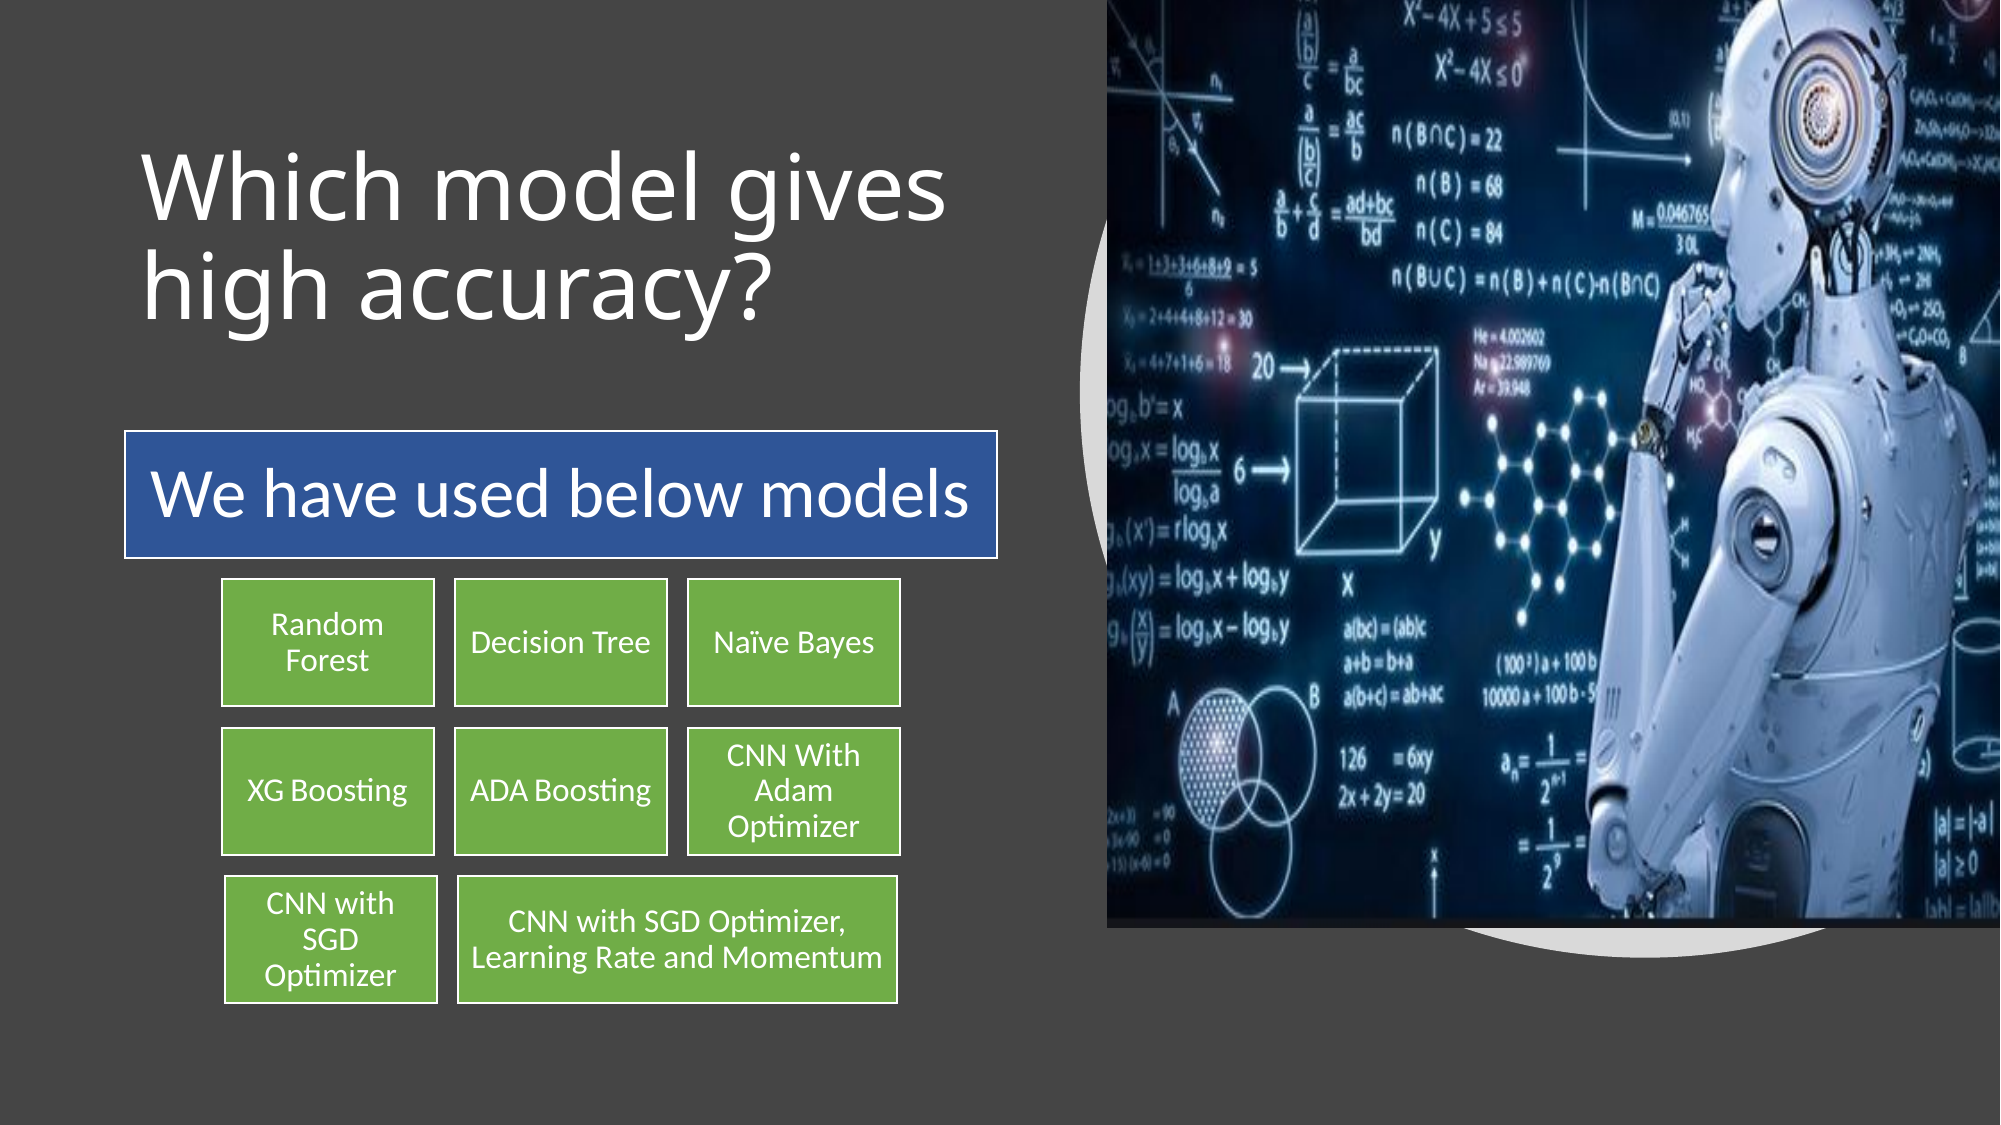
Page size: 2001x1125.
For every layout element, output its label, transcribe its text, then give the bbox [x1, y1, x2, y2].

text_box XG Boosting [221, 727, 434, 855]
text_box [1463, 928, 1827, 958]
text_box [1079, 219, 1107, 566]
title Which model gives high accuracy? [125, 131, 997, 350]
picture [1107, 0, 2000, 928]
text_box CNN with SGD Optimizer [224, 875, 437, 1004]
text_box CNN With Adam Optimizer [688, 727, 901, 855]
text_box CNN with SGD Optimizer, Learning Rate and Momentum [457, 875, 898, 1004]
text_box Random Forest [221, 579, 434, 707]
text_box ADA Boosting [454, 727, 667, 855]
text_box Naïve Bayes [688, 579, 901, 707]
text_box We have used below models [125, 430, 997, 558]
text_box Decision Tree [454, 579, 667, 707]
